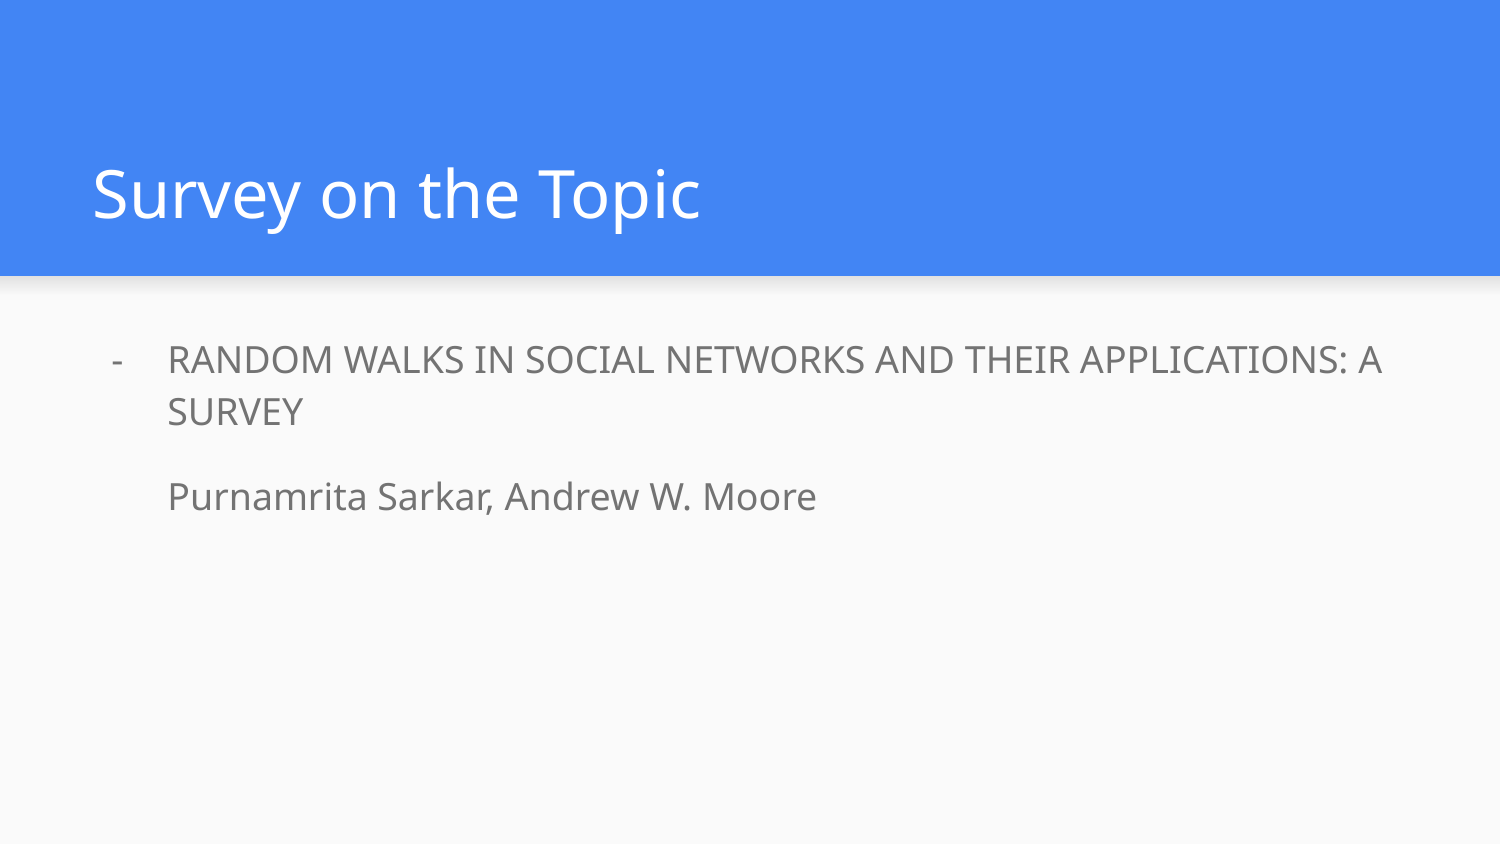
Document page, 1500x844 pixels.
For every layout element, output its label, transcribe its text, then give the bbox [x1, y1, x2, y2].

title Survey on the Topic [77, 121, 1427, 248]
list RANDOM WALKS IN SOCIAL NETWORKS AND THEIR APPLICATIONS: A SURVEY Purnamrita Sarkar, Andrew W. Moore [77, 314, 1427, 760]
